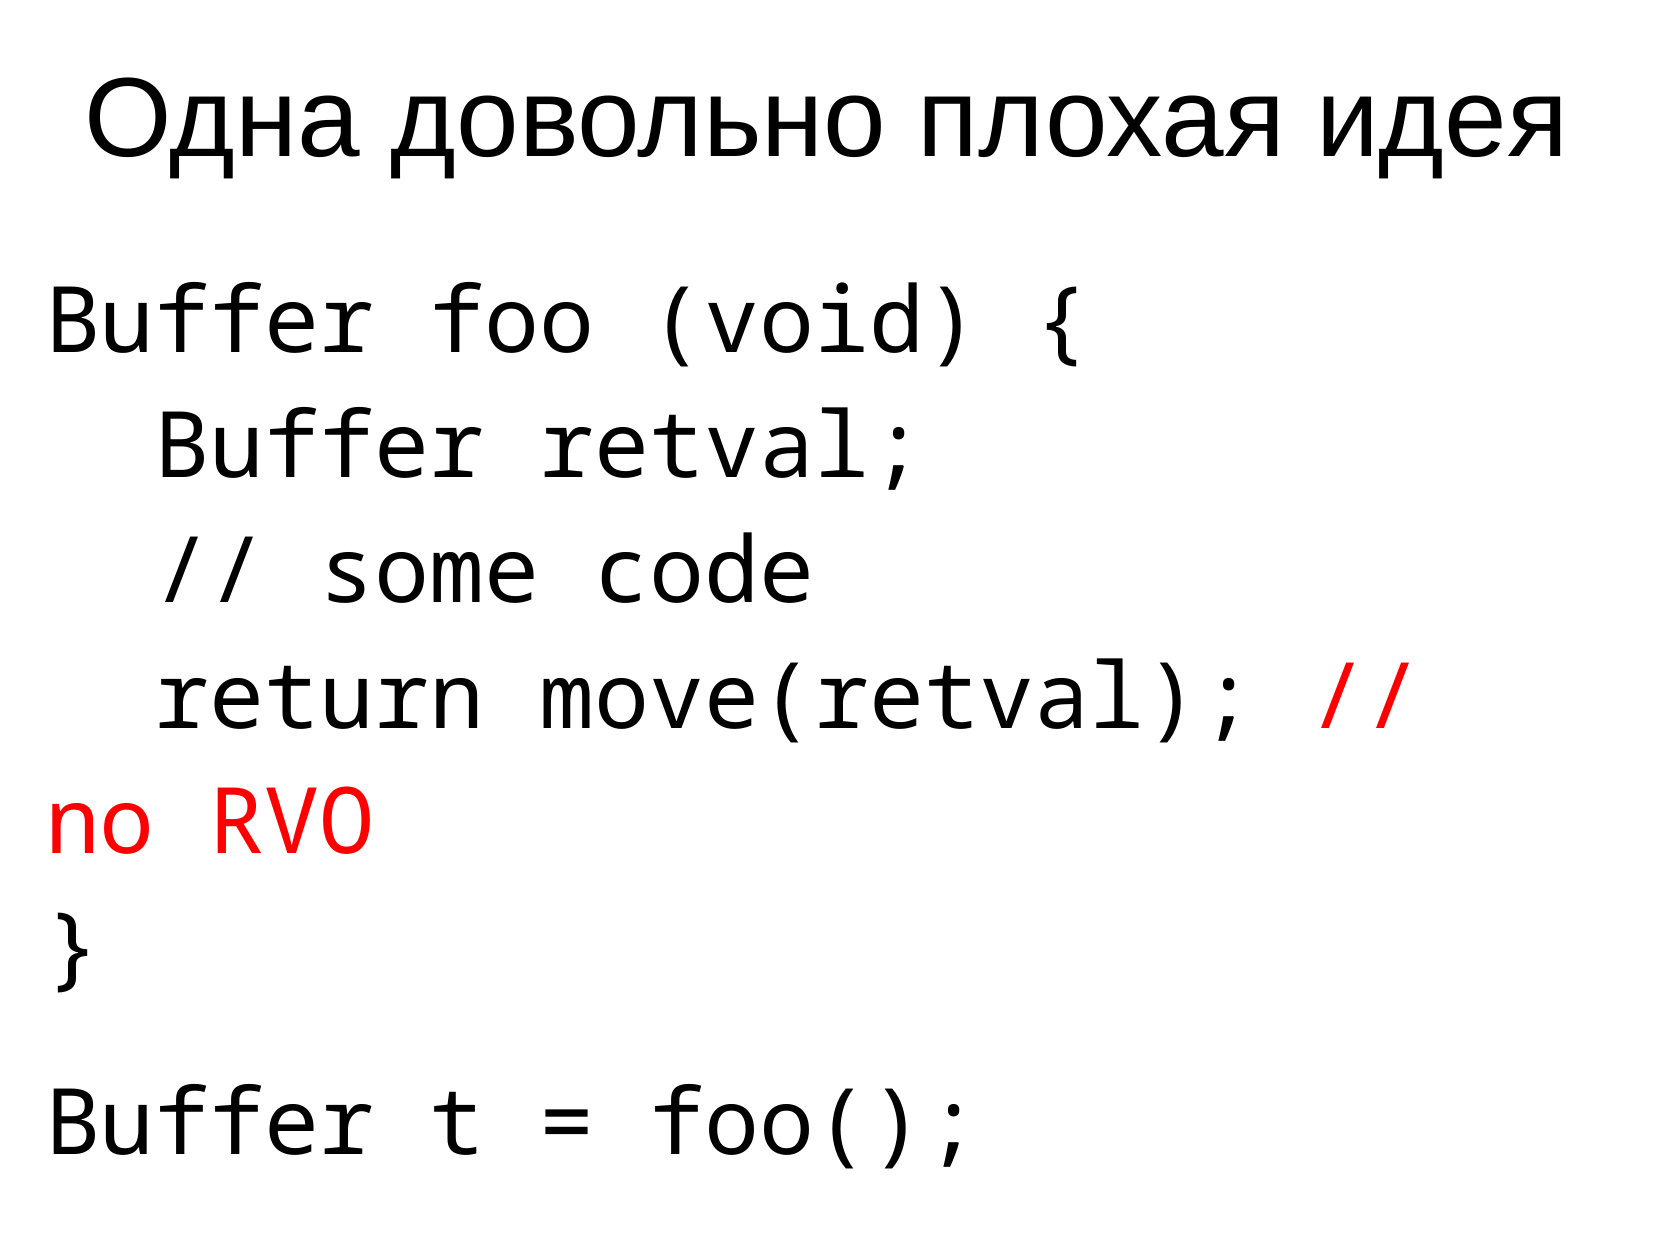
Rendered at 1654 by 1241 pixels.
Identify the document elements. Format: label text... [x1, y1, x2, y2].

title Одна довольно плохая идея [82, 13, 1571, 222]
list Buffer foo (void) { Buffer retval; // some code return move(retval); // no RVO } Buffer t = foo(); [45, 255, 1583, 1186]
